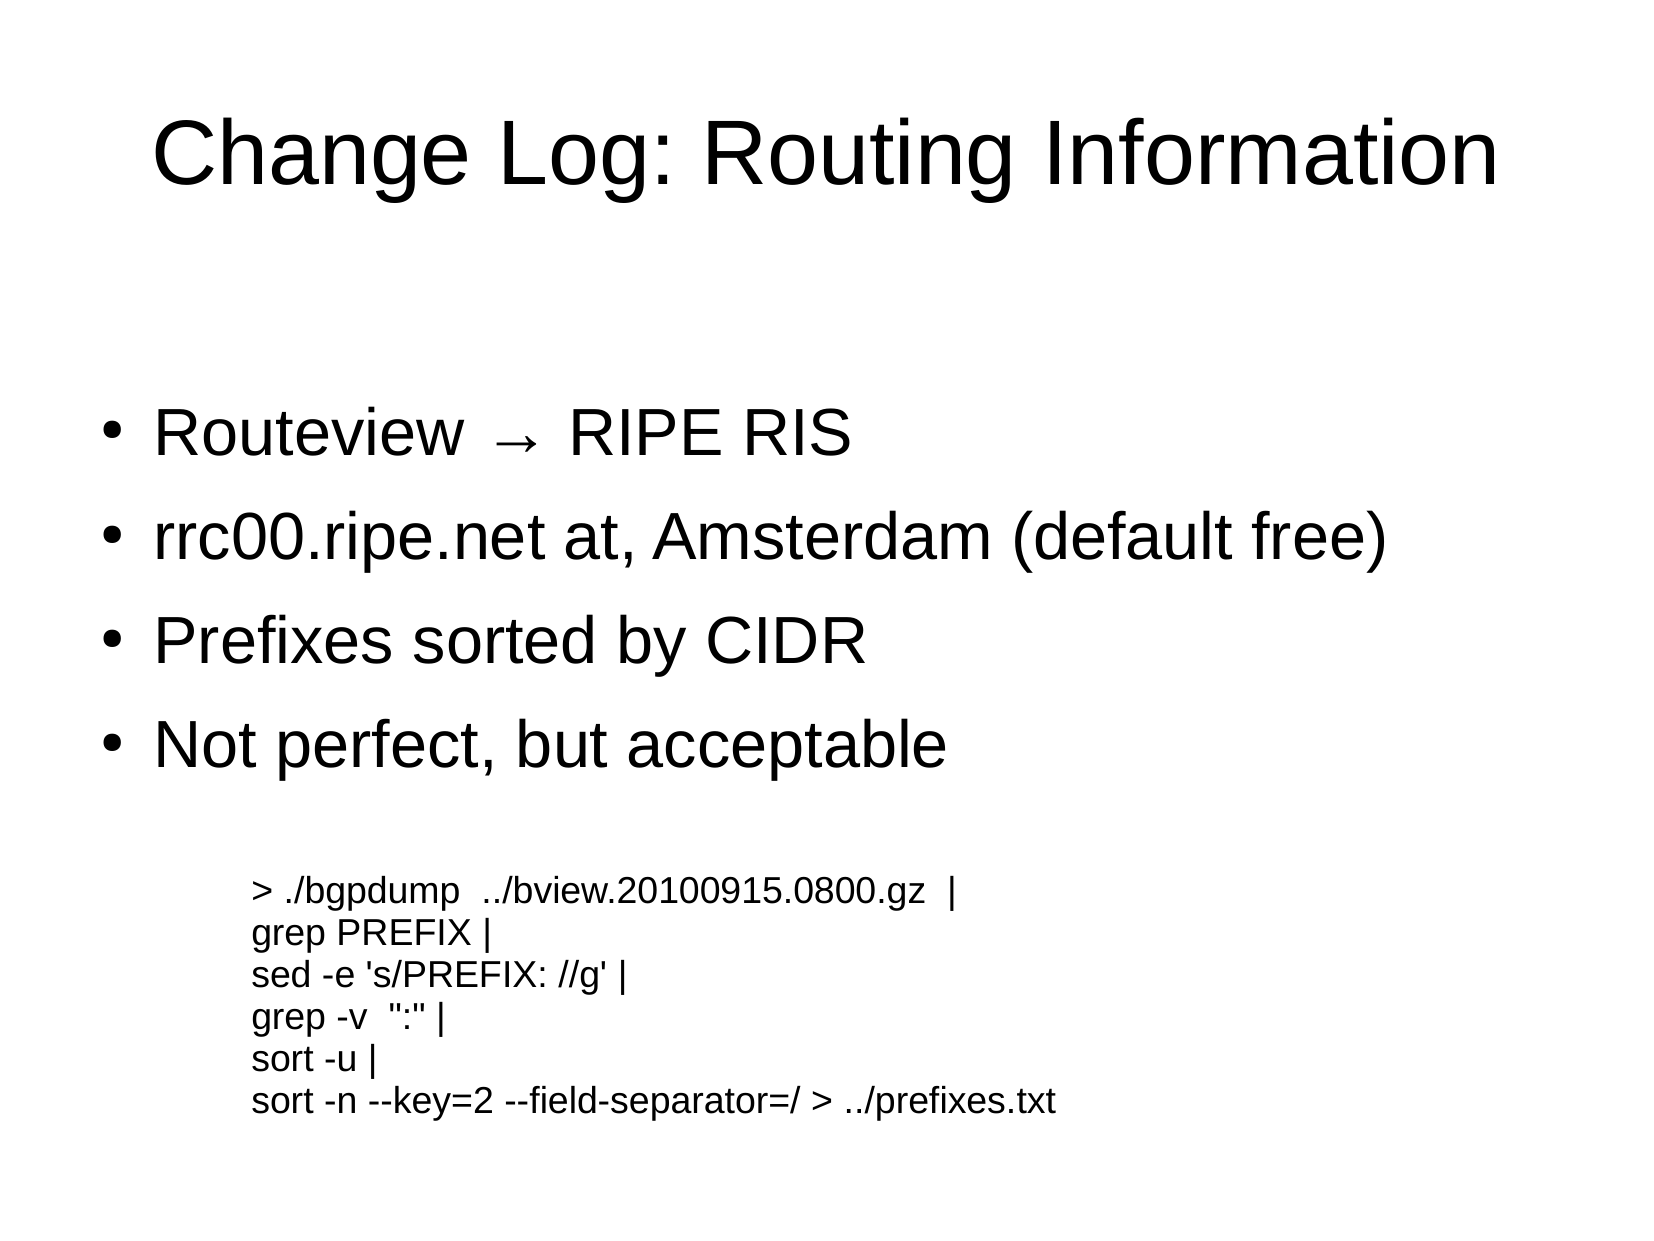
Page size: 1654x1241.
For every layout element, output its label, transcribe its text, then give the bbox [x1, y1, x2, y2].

list Routeview → RIPE RIS rrc00.ripe.net at, Amsterdam (default free) Prefixes sorted by CIDR Not perfect, but acceptable [82, 290, 1571, 1109]
text_box > ./bgpdump ../bview.20100915.0800.gz | grep PREFIX | sed -e 's/PREFIX: //g' | grep -v ":" | sort -u | sort -n --key=2 --field-separator=/ > ../prefixes.txt [236, 862, 1201, 1173]
title Change Log: Routing Information [82, 56, 1571, 250]
